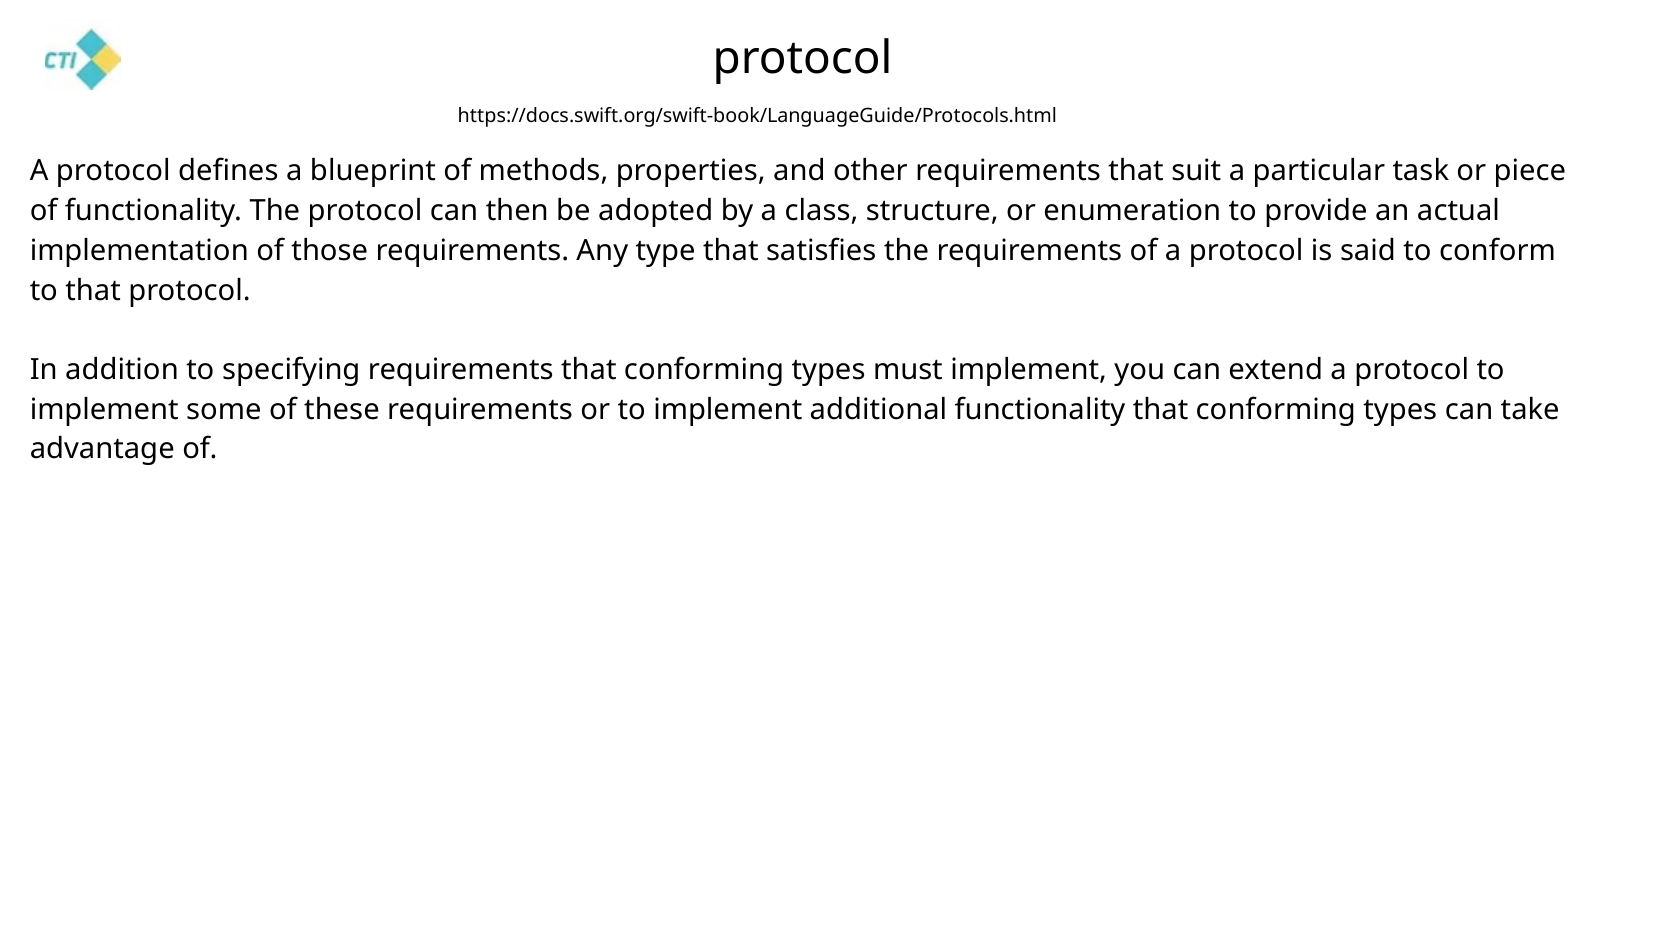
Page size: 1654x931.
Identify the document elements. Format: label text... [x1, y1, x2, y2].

text_box https://docs.swift.org/swift-book/LanguageGuide/Protocols.html [442, 93, 1411, 142]
picture [45, 18, 121, 91]
text_box protocol [225, 17, 1381, 136]
text_box A protocol defines a blueprint of methods, properties, and other requirements that suit a particular task or piece of functionality. The protocol can then be adopted by a class, structure, or enumeration to provide an actual implementation of those requirements. Any type that satisfies the requirements of a protocol is said to conform to that protocol. In addition to specifying requirements that conforming types must implement, you can extend a protocol to implement some of these requirements or to implement additional functionality that conforming types can take advantage of. [15, 142, 1591, 916]
